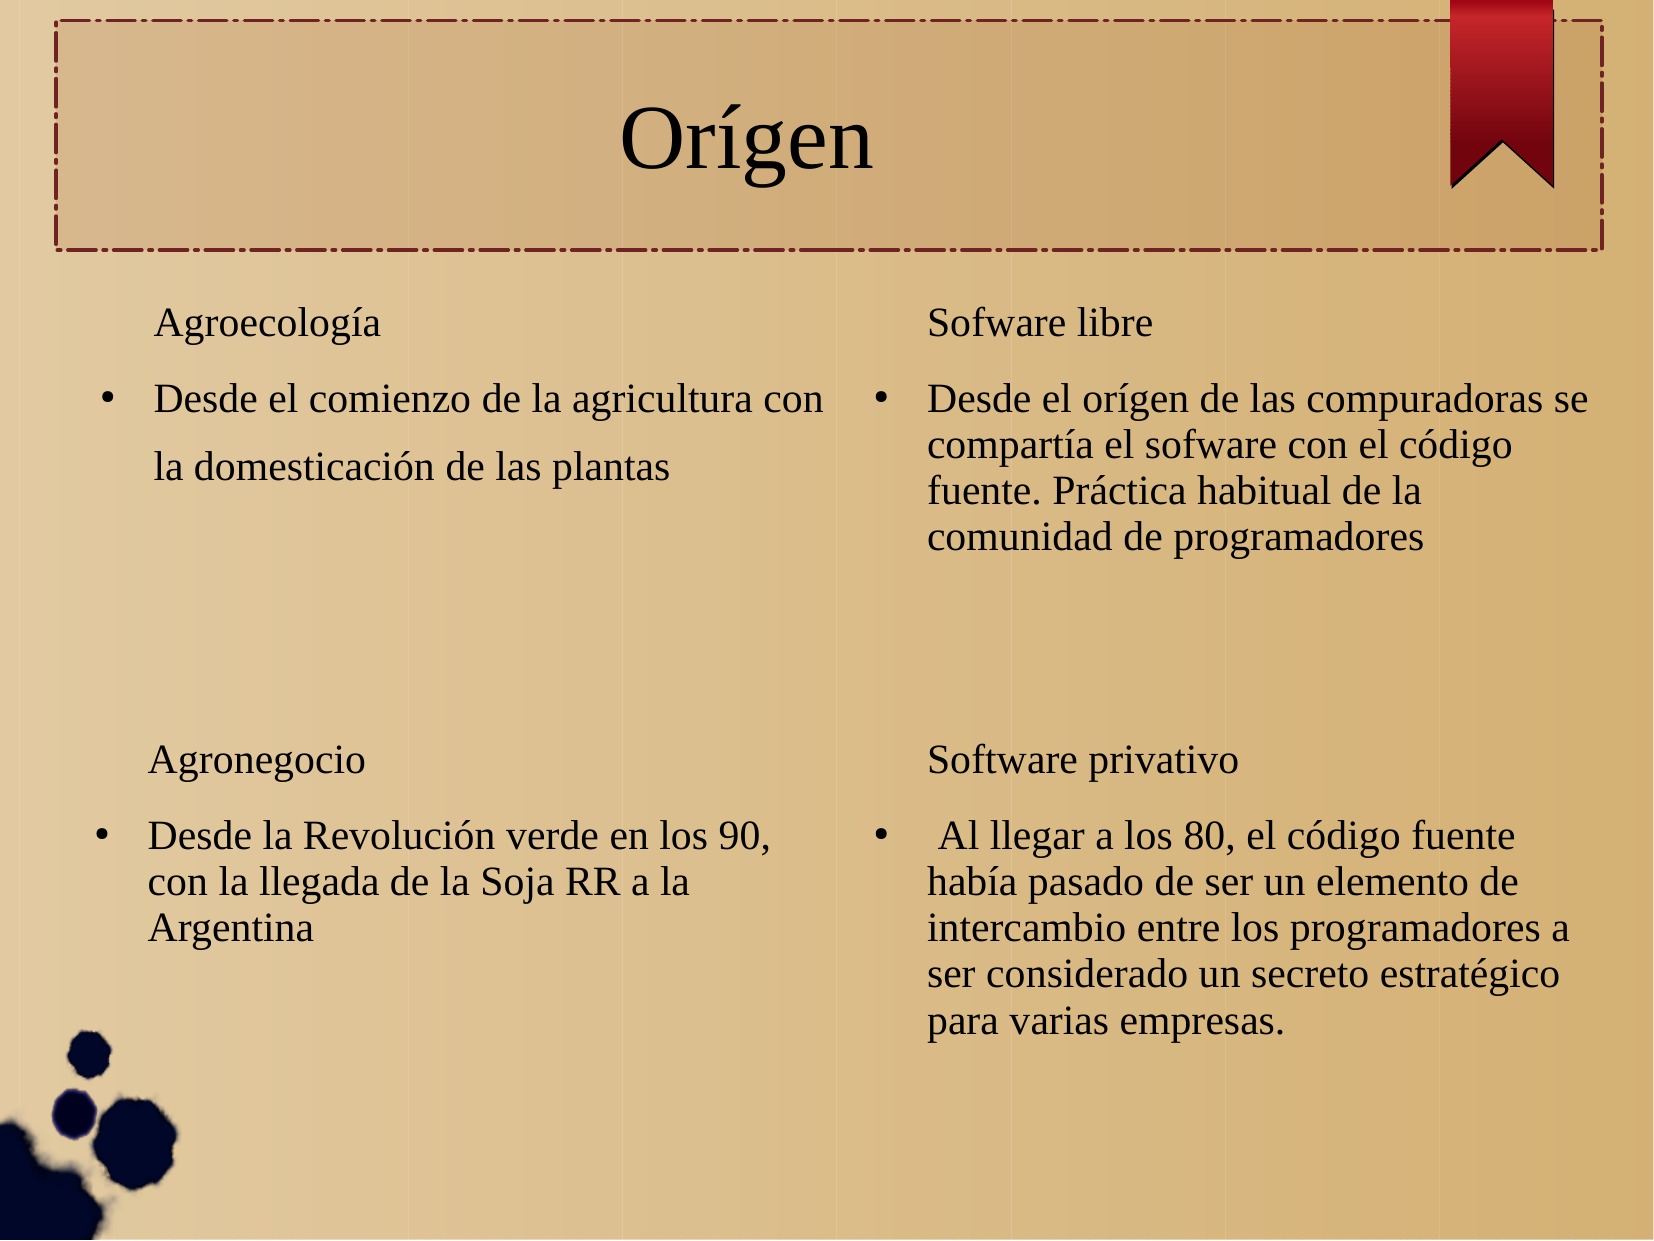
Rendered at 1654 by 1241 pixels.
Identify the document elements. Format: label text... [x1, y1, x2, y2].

list Sofware libre Desde el orígen de las compuradoras se compartía el sofware con el código fuente. Práctica habitual de la comunidad de programadores [856, 299, 1613, 674]
list Software privativo Al llegar a los 80, el código fuente había pasado de ser un elemento de intercambio entre los programadores a ser considerado un secreto estratégico para varias empresas. [856, 736, 1613, 1111]
list Agronegocio Desde la Revolución verde en los 90, con la llegada de la Soja RR a la Argentina [76, 736, 833, 1111]
title Orígen [82, 47, 1412, 229]
list Agroecología Desde el comienzo de la agricultura con la domesticación de las plantas [82, 299, 839, 674]
